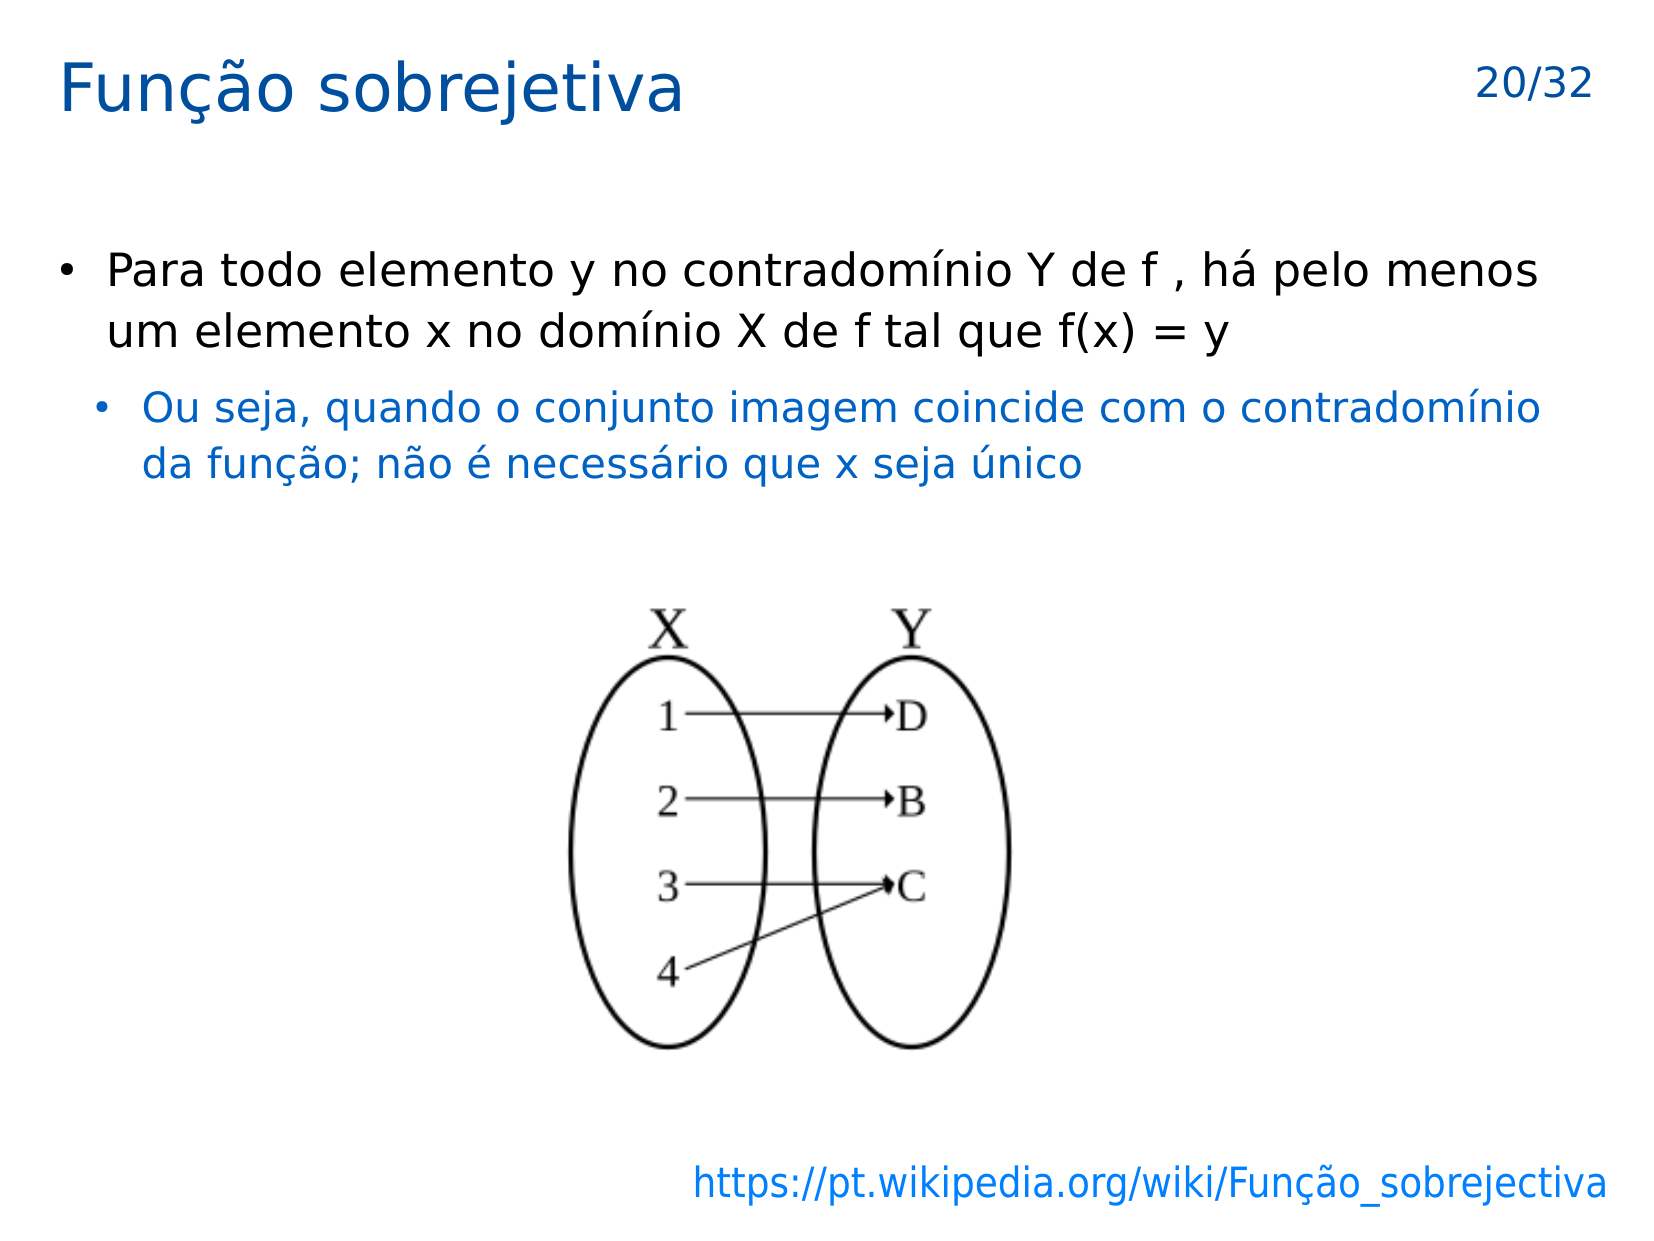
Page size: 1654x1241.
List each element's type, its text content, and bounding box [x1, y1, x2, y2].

picture [547, 585, 1034, 1072]
title Função sobrejetiva [59, 29, 1625, 148]
text_box https://pt.wikipedia.org/wiki/Função_sobrejectiva [176, 1151, 1624, 1241]
list Para todo elemento y no contradomínio Y de f , há pelo menos um elemento x no domínio X de f tal que f(x) = y Ou seja, quando o conjunto imagem coincide com o contradomínio da função; não é necessário que x seja único [59, 236, 1595, 1182]
